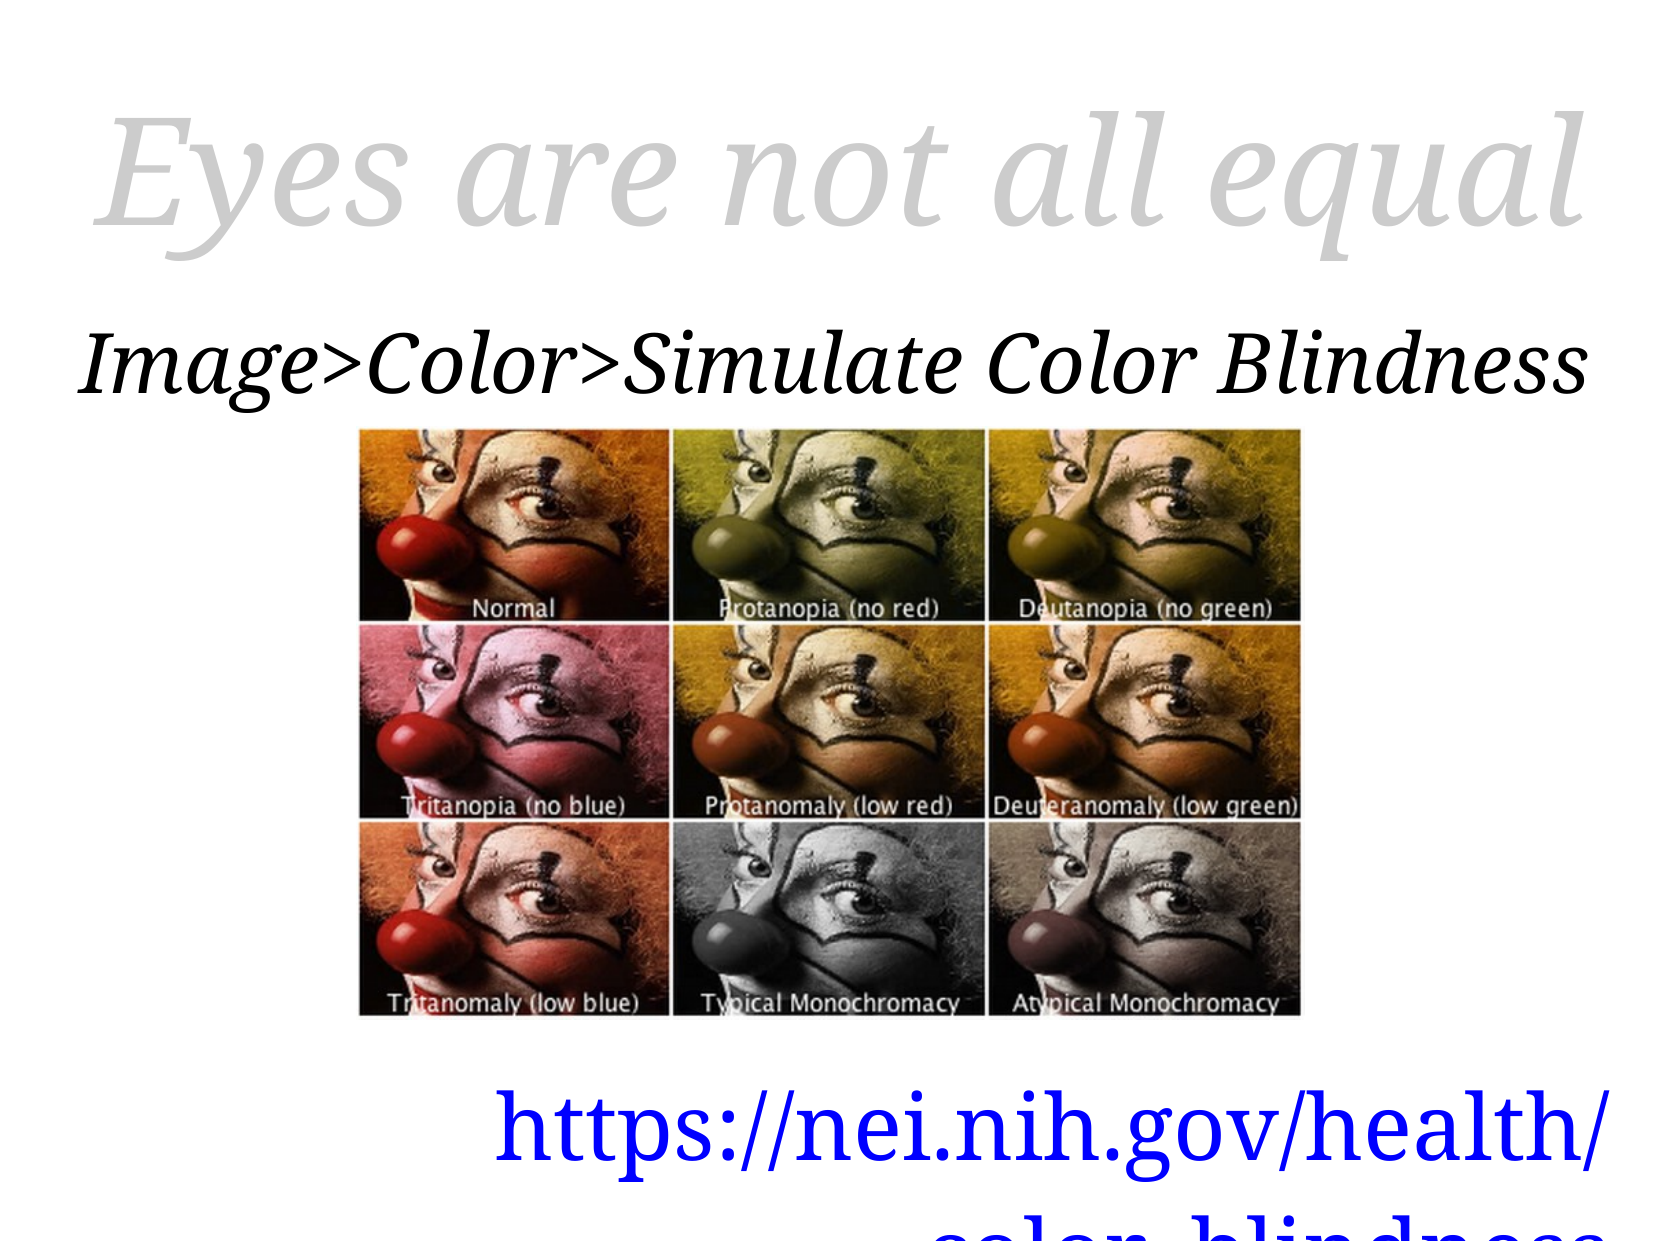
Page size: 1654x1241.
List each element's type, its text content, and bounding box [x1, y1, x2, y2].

text_box Eyes are not all equal [81, 57, 1654, 239]
text_box https://nei.nih.gov/health/color_blindness [50, 1055, 1626, 1172]
picture [356, 717, 1305, 1021]
text_box Image>Color>Simulate Color Blindness [64, 297, 1637, 717]
